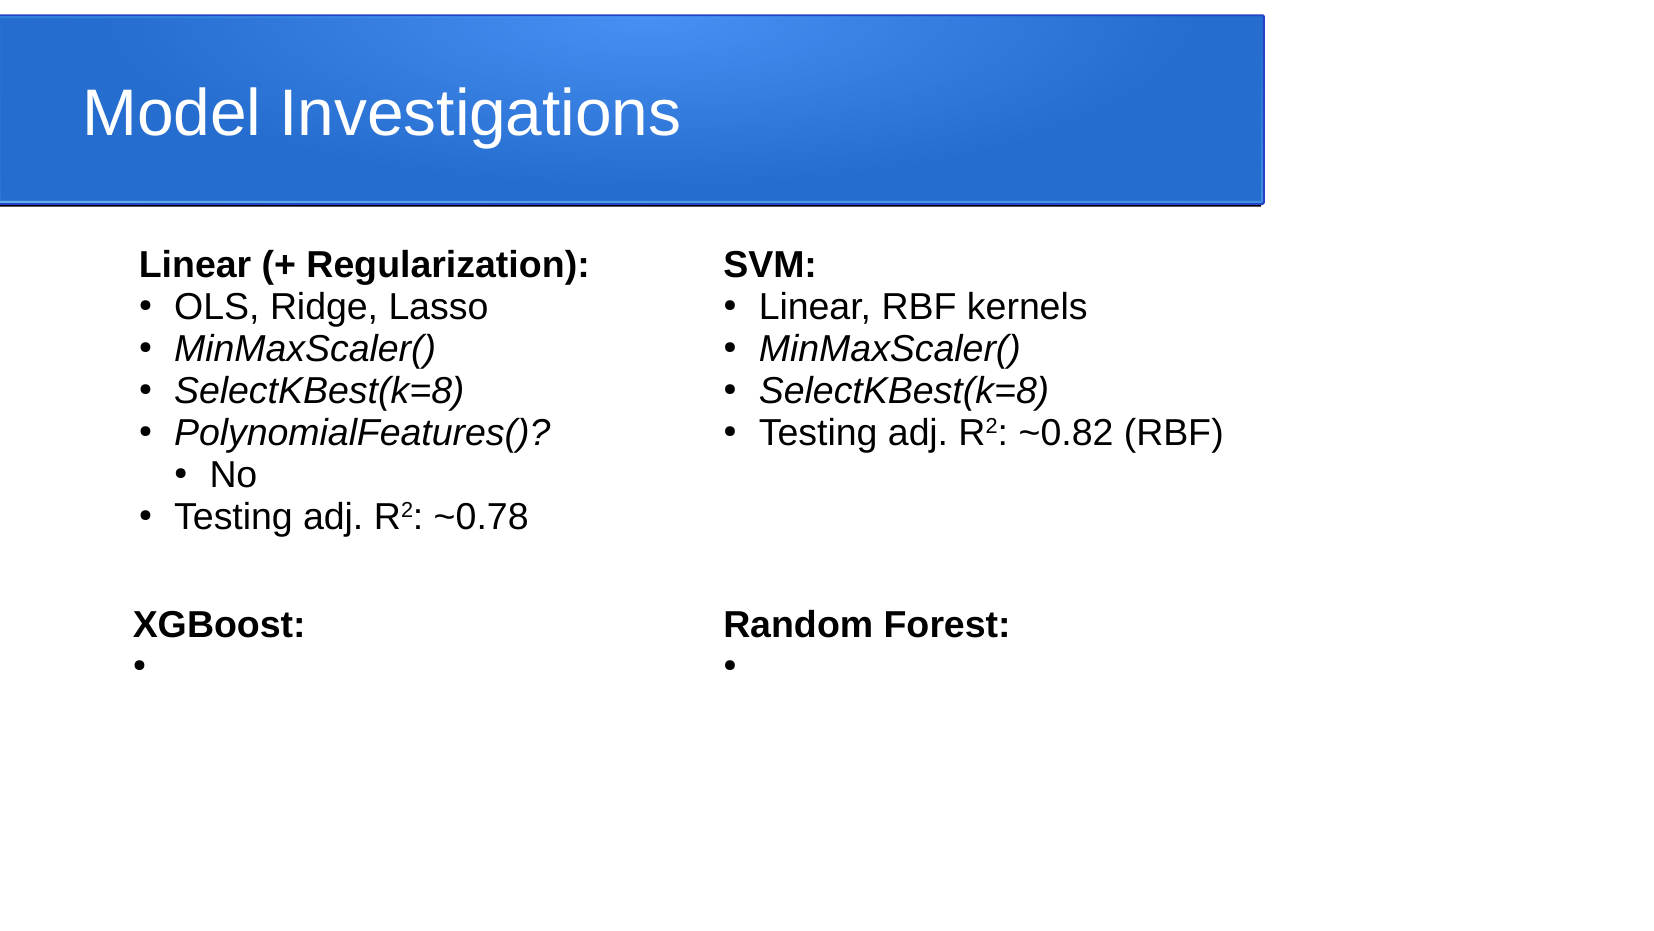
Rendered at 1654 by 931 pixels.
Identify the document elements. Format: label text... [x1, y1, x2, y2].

text_box SVM: Linear, RBF kernels MinMaxScaler() SelectKBest(k=8) Testing adj. R2: ~0.82 (RBF) [708, 236, 1300, 461]
text_box Linear (+ Regularization): OLS, Ridge, Lasso MinMaxScaler() SelectKBest(k=8) PolynomialFeatures()? No Testing adj. R2: ~0.78 [124, 236, 715, 545]
text_box Random Forest: [708, 596, 1300, 822]
text_box XGBoost: [118, 596, 708, 822]
title Model Investigations [82, 35, 1235, 189]
